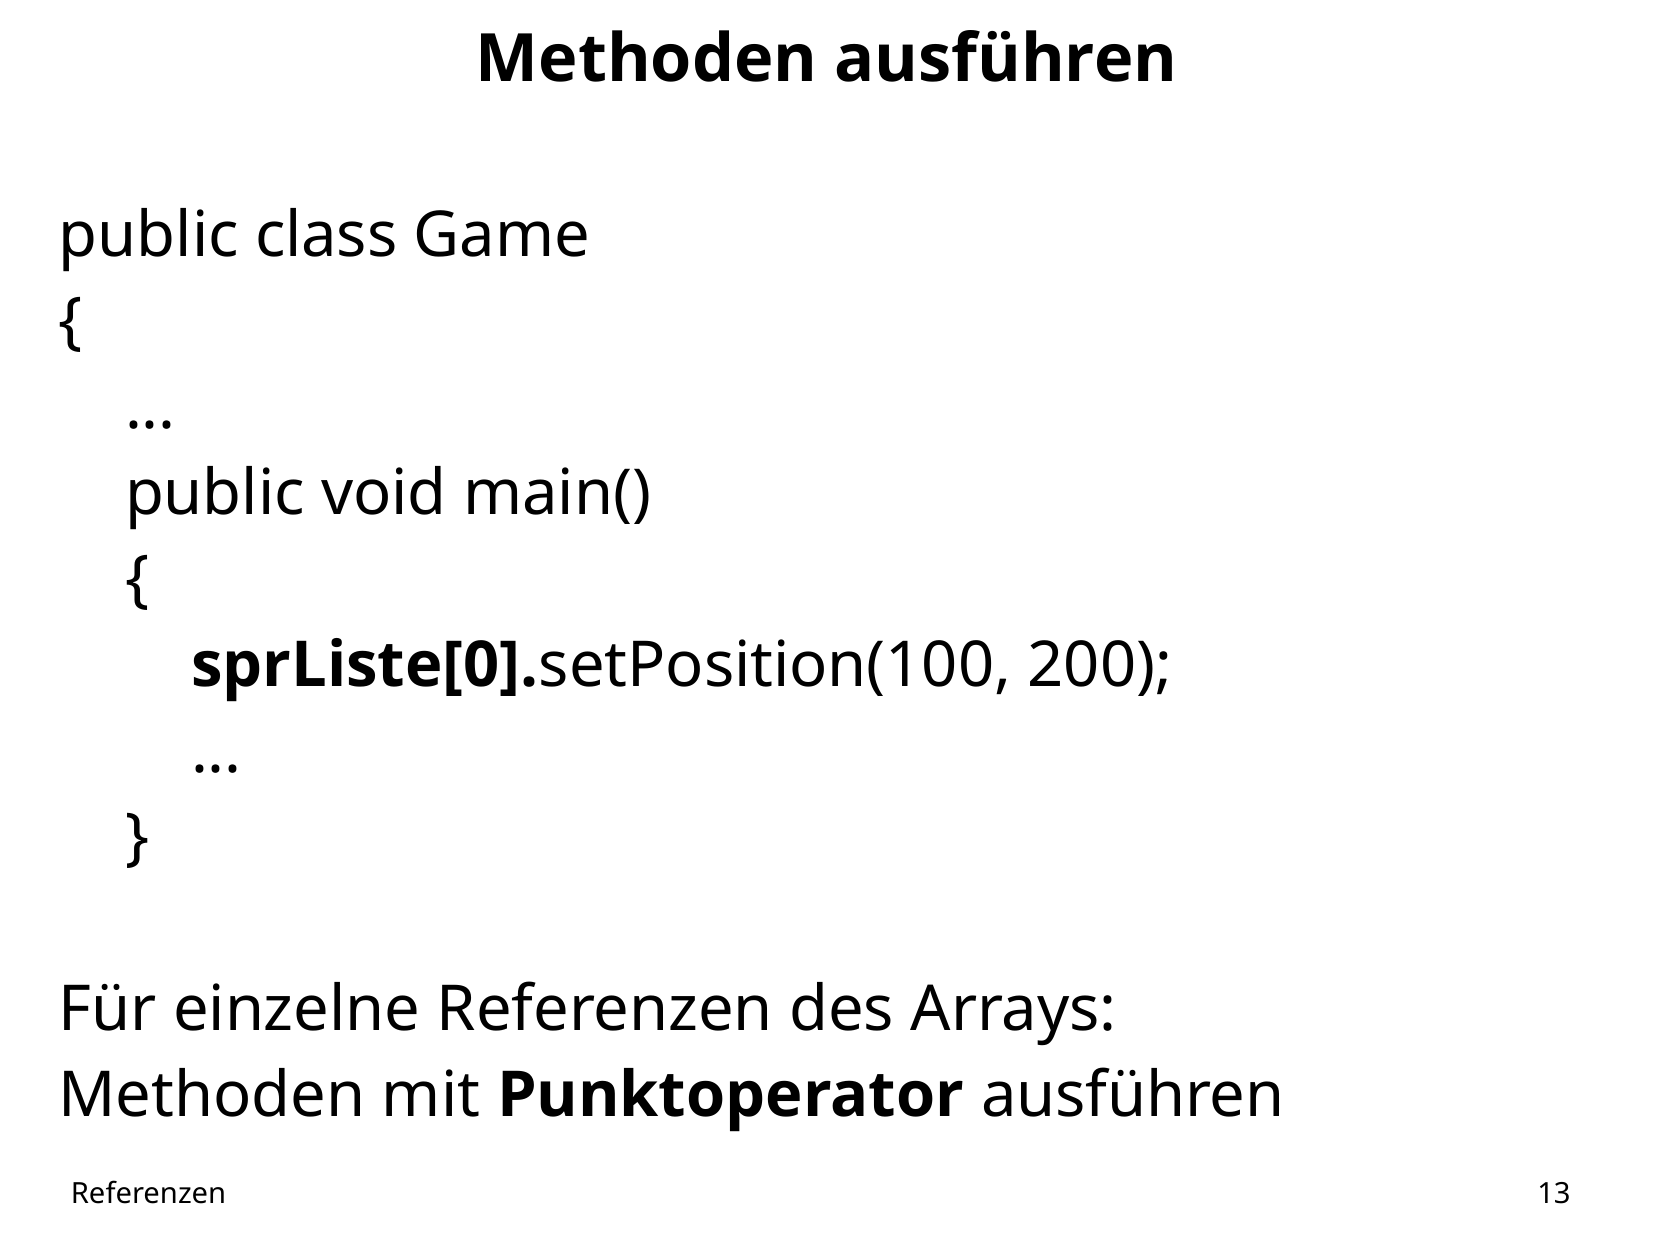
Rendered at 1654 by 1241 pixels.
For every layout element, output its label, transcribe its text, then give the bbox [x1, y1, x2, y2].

list public class Game { ... public void main() { sprListe[0].setPosition(100, 200); ... } Für einzelne Referenzen des Arrays: Methoden mit Punktoperator ausführen [59, 188, 1536, 1146]
title Methoden ausführen [0, 5, 1654, 107]
